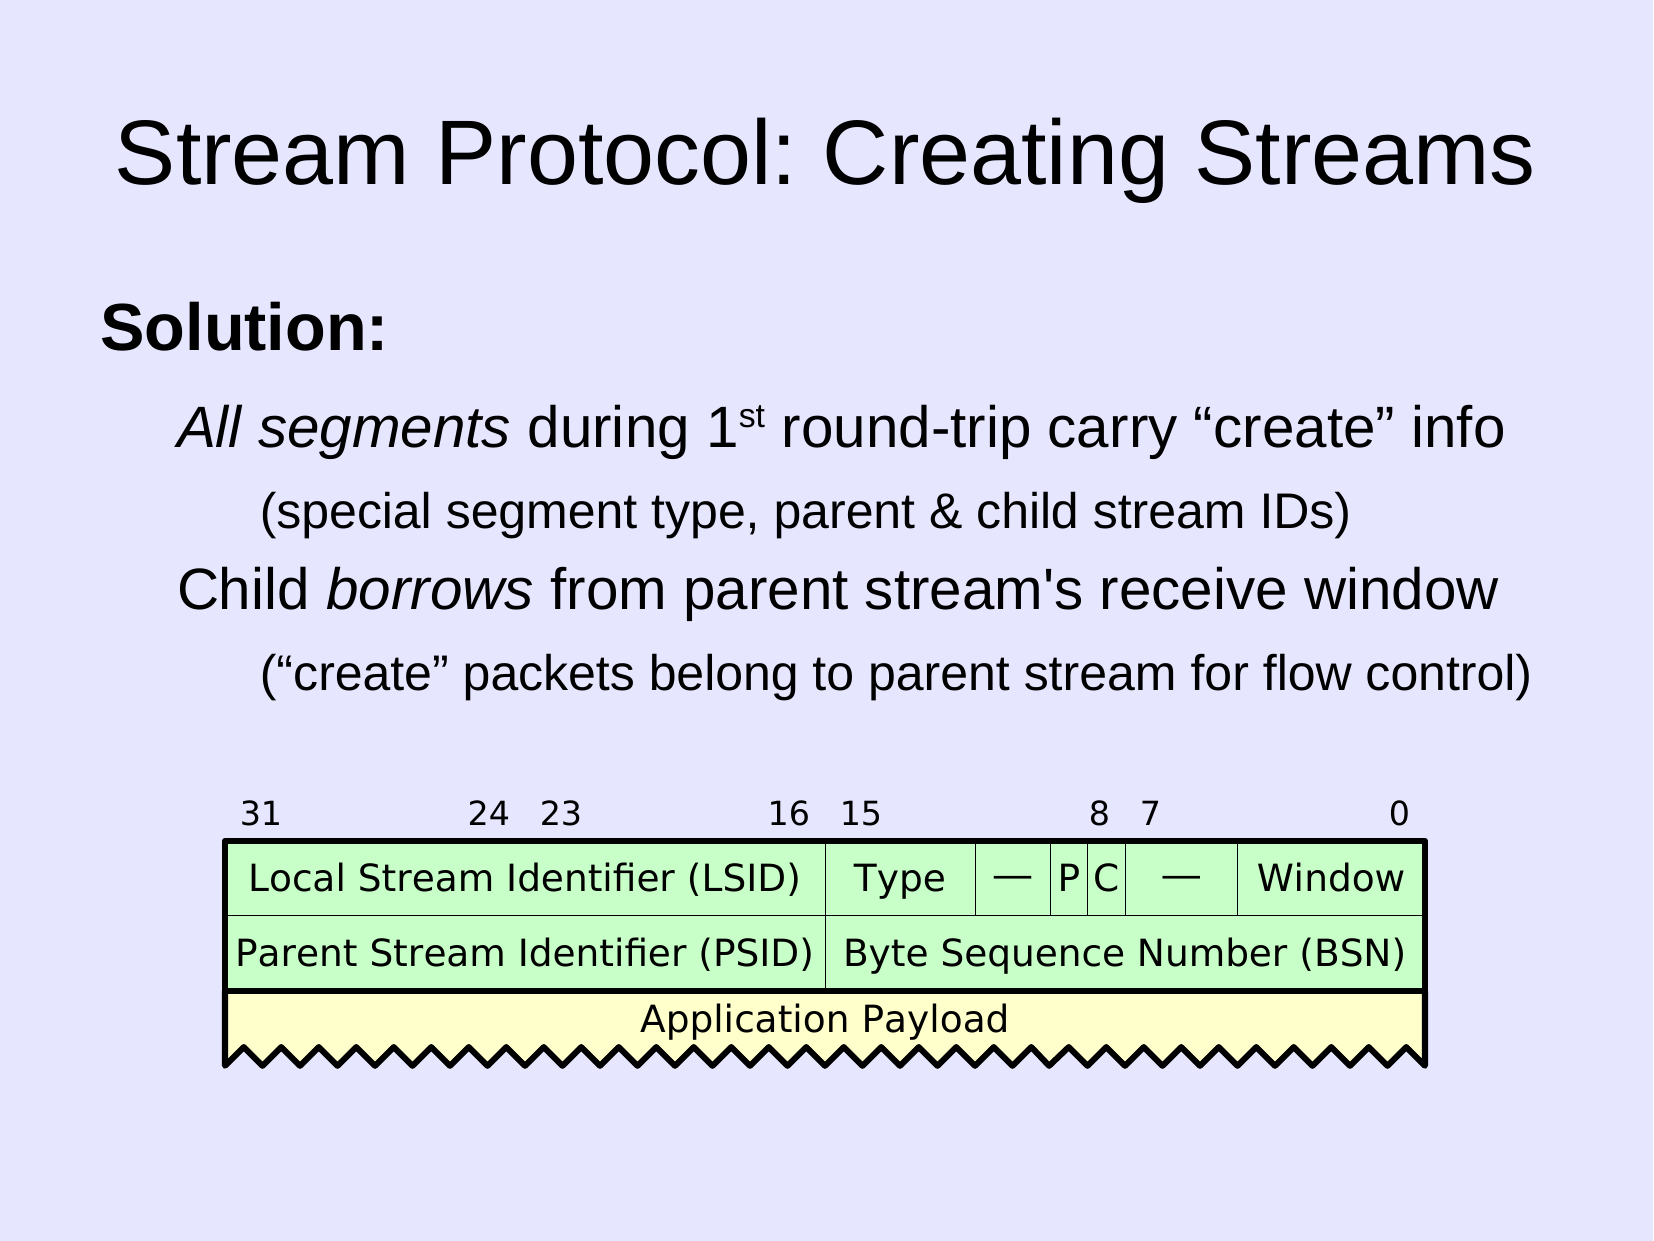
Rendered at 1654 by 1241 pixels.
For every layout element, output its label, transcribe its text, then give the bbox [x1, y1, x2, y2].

text_box [845, 1049, 880, 1066]
text_box [1108, 1049, 1142, 1066]
text_box [358, 1049, 392, 1066]
text_box [1295, 1049, 1330, 1066]
text_box [920, 1049, 955, 1066]
text_box [658, 1049, 692, 1066]
text_box [1183, 1049, 1217, 1066]
text_box 23 [526, 787, 638, 840]
text_box Window [1238, 840, 1426, 916]
text_box [1220, 1049, 1255, 1066]
text_box [808, 1049, 842, 1066]
text_box [1145, 1049, 1180, 1066]
text_box [1033, 1049, 1067, 1066]
list Solution: All segments during 1st round-trip carry “create” info (special segment type, parent & child stream IDs) Child borrows from parent stream's receive window (“create” packets belong to parent stream for flow control) [82, 290, 1571, 1095]
text_box Byte Sequence Number (BSN) [825, 916, 1426, 991]
text_box Type [826, 840, 975, 916]
text_box [883, 1049, 917, 1066]
text_box 15 [826, 787, 938, 840]
text_box Local Stream Identifier (LSID) [225, 840, 826, 916]
text_box [545, 1049, 580, 1066]
text_box P [1051, 840, 1088, 916]
text_box [395, 1049, 430, 1066]
text_box [470, 1049, 505, 1066]
text_box Application Payload [300, 991, 1351, 1049]
text_box Parent Stream Identifier (PSID) [225, 916, 825, 991]
text_box 24 [412, 787, 526, 840]
text_box [433, 1049, 467, 1066]
text_box [958, 1049, 992, 1066]
text_box 0 [1312, 787, 1426, 840]
text_box [1258, 1049, 1292, 1066]
text_box [1333, 991, 1426, 1066]
text_box [583, 1049, 617, 1066]
text_box 16 [712, 787, 826, 840]
text_box [995, 1049, 1030, 1066]
text_box [225, 991, 317, 1066]
text_box [508, 1049, 542, 1066]
text_box [695, 1049, 730, 1066]
text_box [620, 1049, 655, 1066]
text_box [320, 1049, 355, 1066]
text_box C [1088, 840, 1125, 916]
text_box — [1125, 840, 1238, 916]
text_box 8 [1012, 787, 1126, 840]
text_box [1070, 1049, 1105, 1066]
text_box [733, 1049, 767, 1066]
title Stream Protocol: Creating Streams [82, 56, 1571, 250]
text_box [770, 1049, 805, 1066]
text_box — [975, 840, 1051, 916]
text_box 7 [1126, 787, 1238, 840]
text_box 31 [225, 787, 338, 840]
